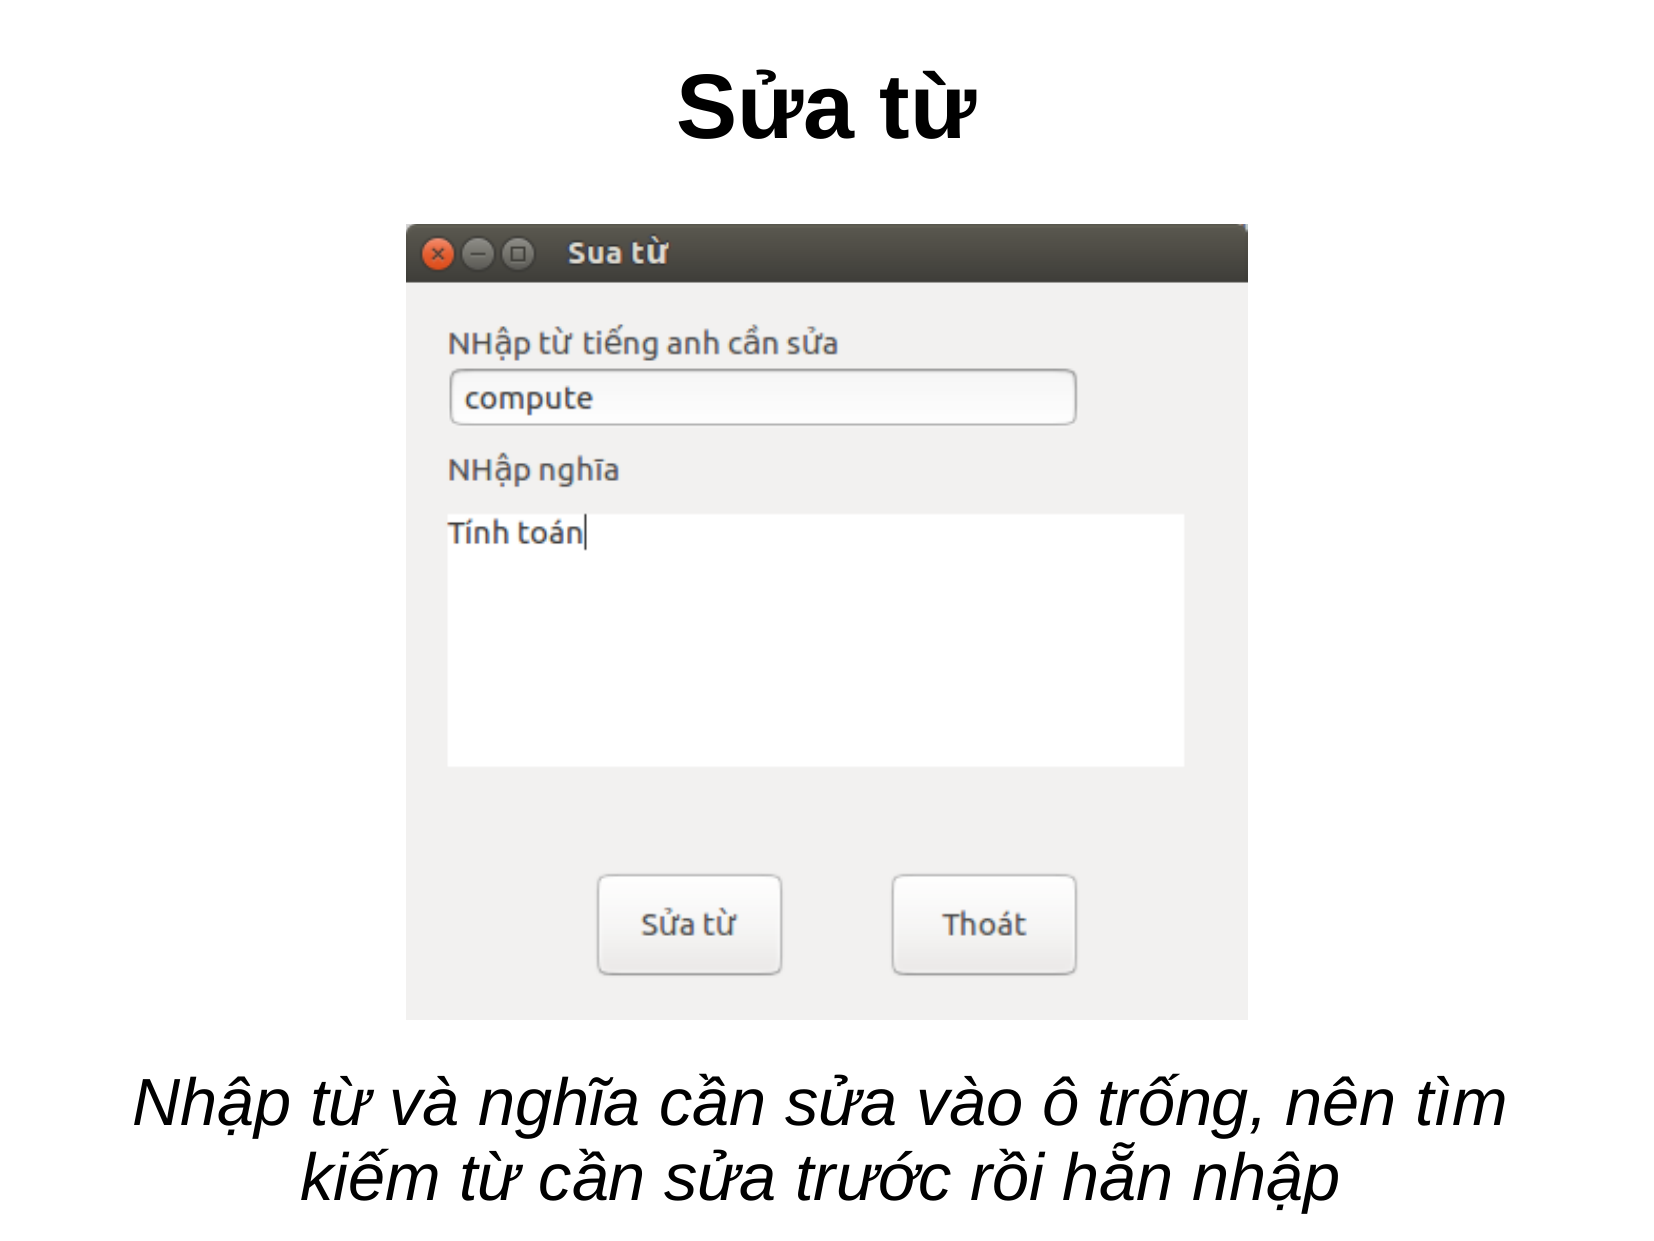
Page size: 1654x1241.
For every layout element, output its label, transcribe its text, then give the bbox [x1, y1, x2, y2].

picture [406, 224, 1248, 1021]
title Sửa từ [82, 49, 1571, 166]
list Nhập từ và nghĩa cần sửa vào ô trống, nên tìm kiếm từ cần sửa trước rồi hẵn nhập [0, 1065, 1571, 1241]
